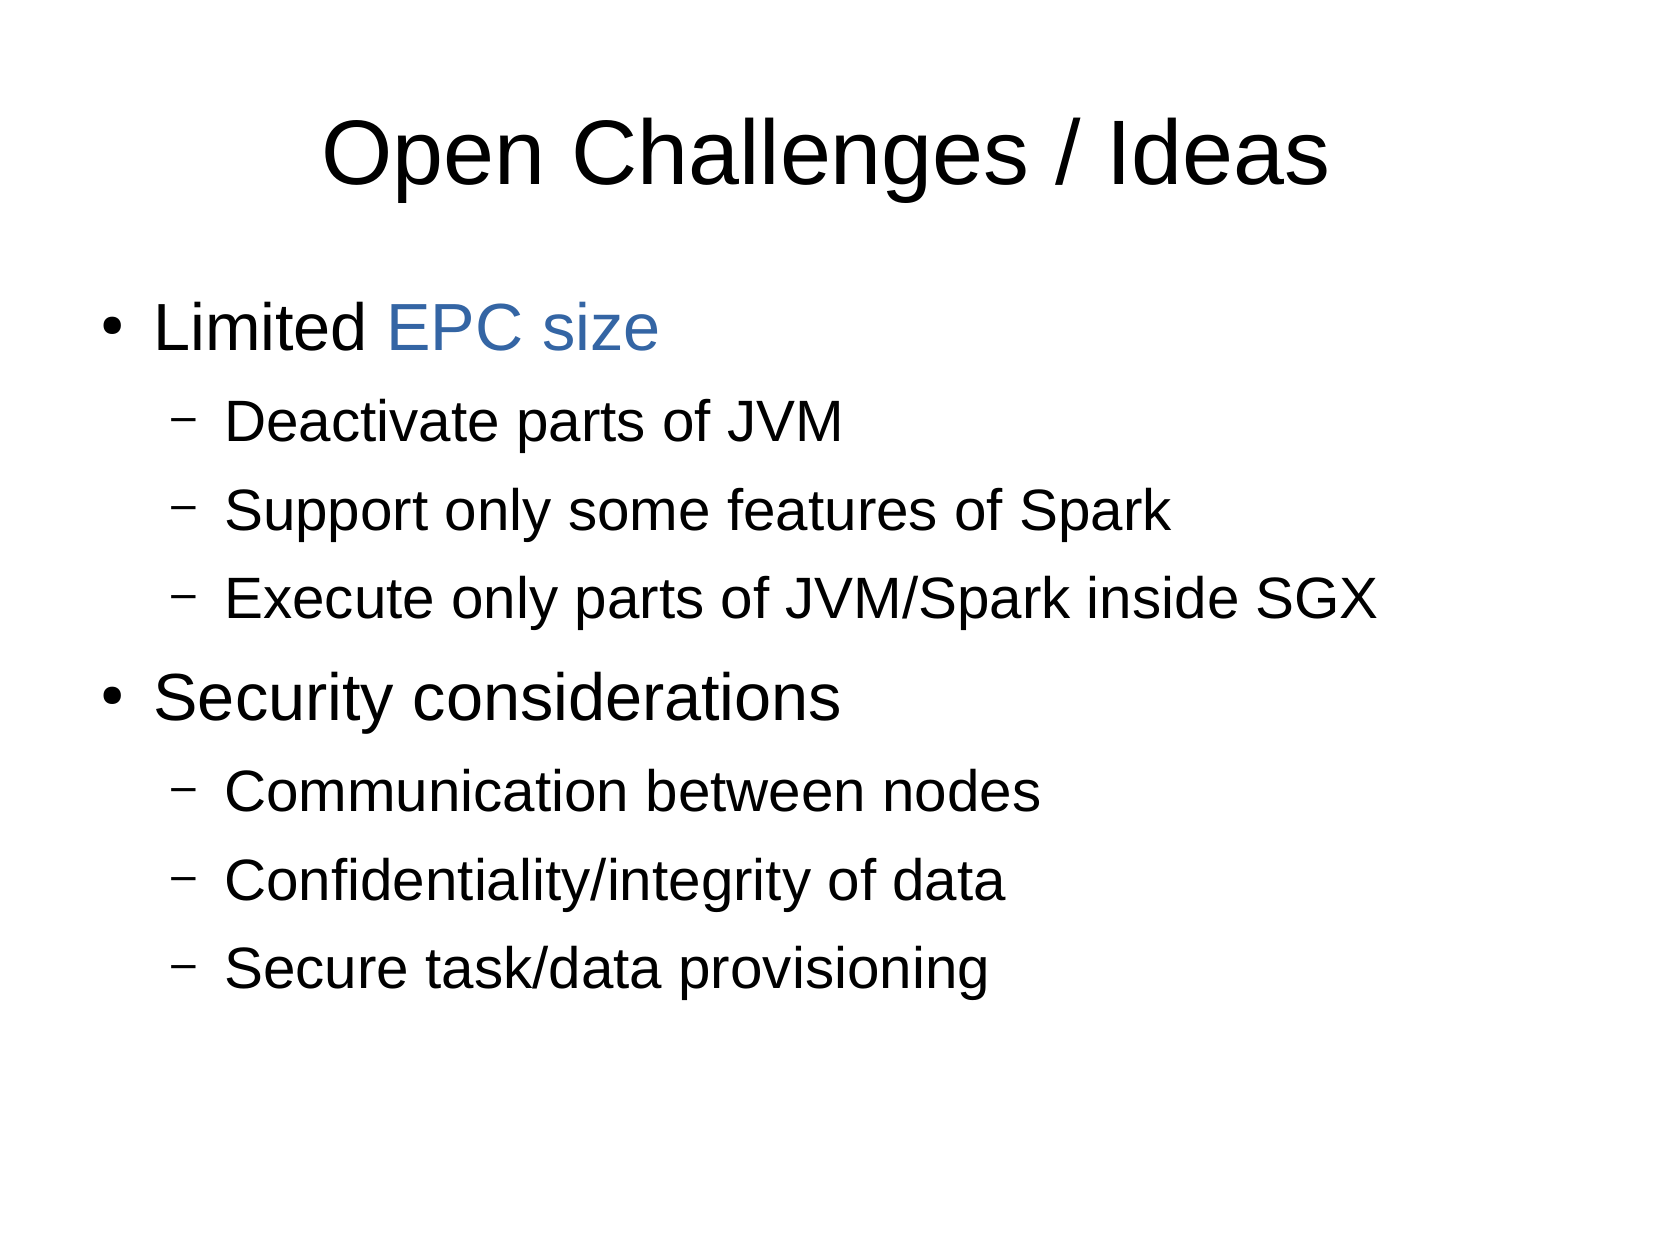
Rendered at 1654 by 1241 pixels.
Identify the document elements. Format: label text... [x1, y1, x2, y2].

title Open Challenges / Ideas [82, 49, 1571, 257]
list Limited EPC size Deactivate parts of JVM Support only some features of Spark Execute only parts of JVM/Spark inside SGX Security considerations Communication between nodes Confidentiality/integrity of data Secure task/data provisioning [82, 290, 1571, 1010]
